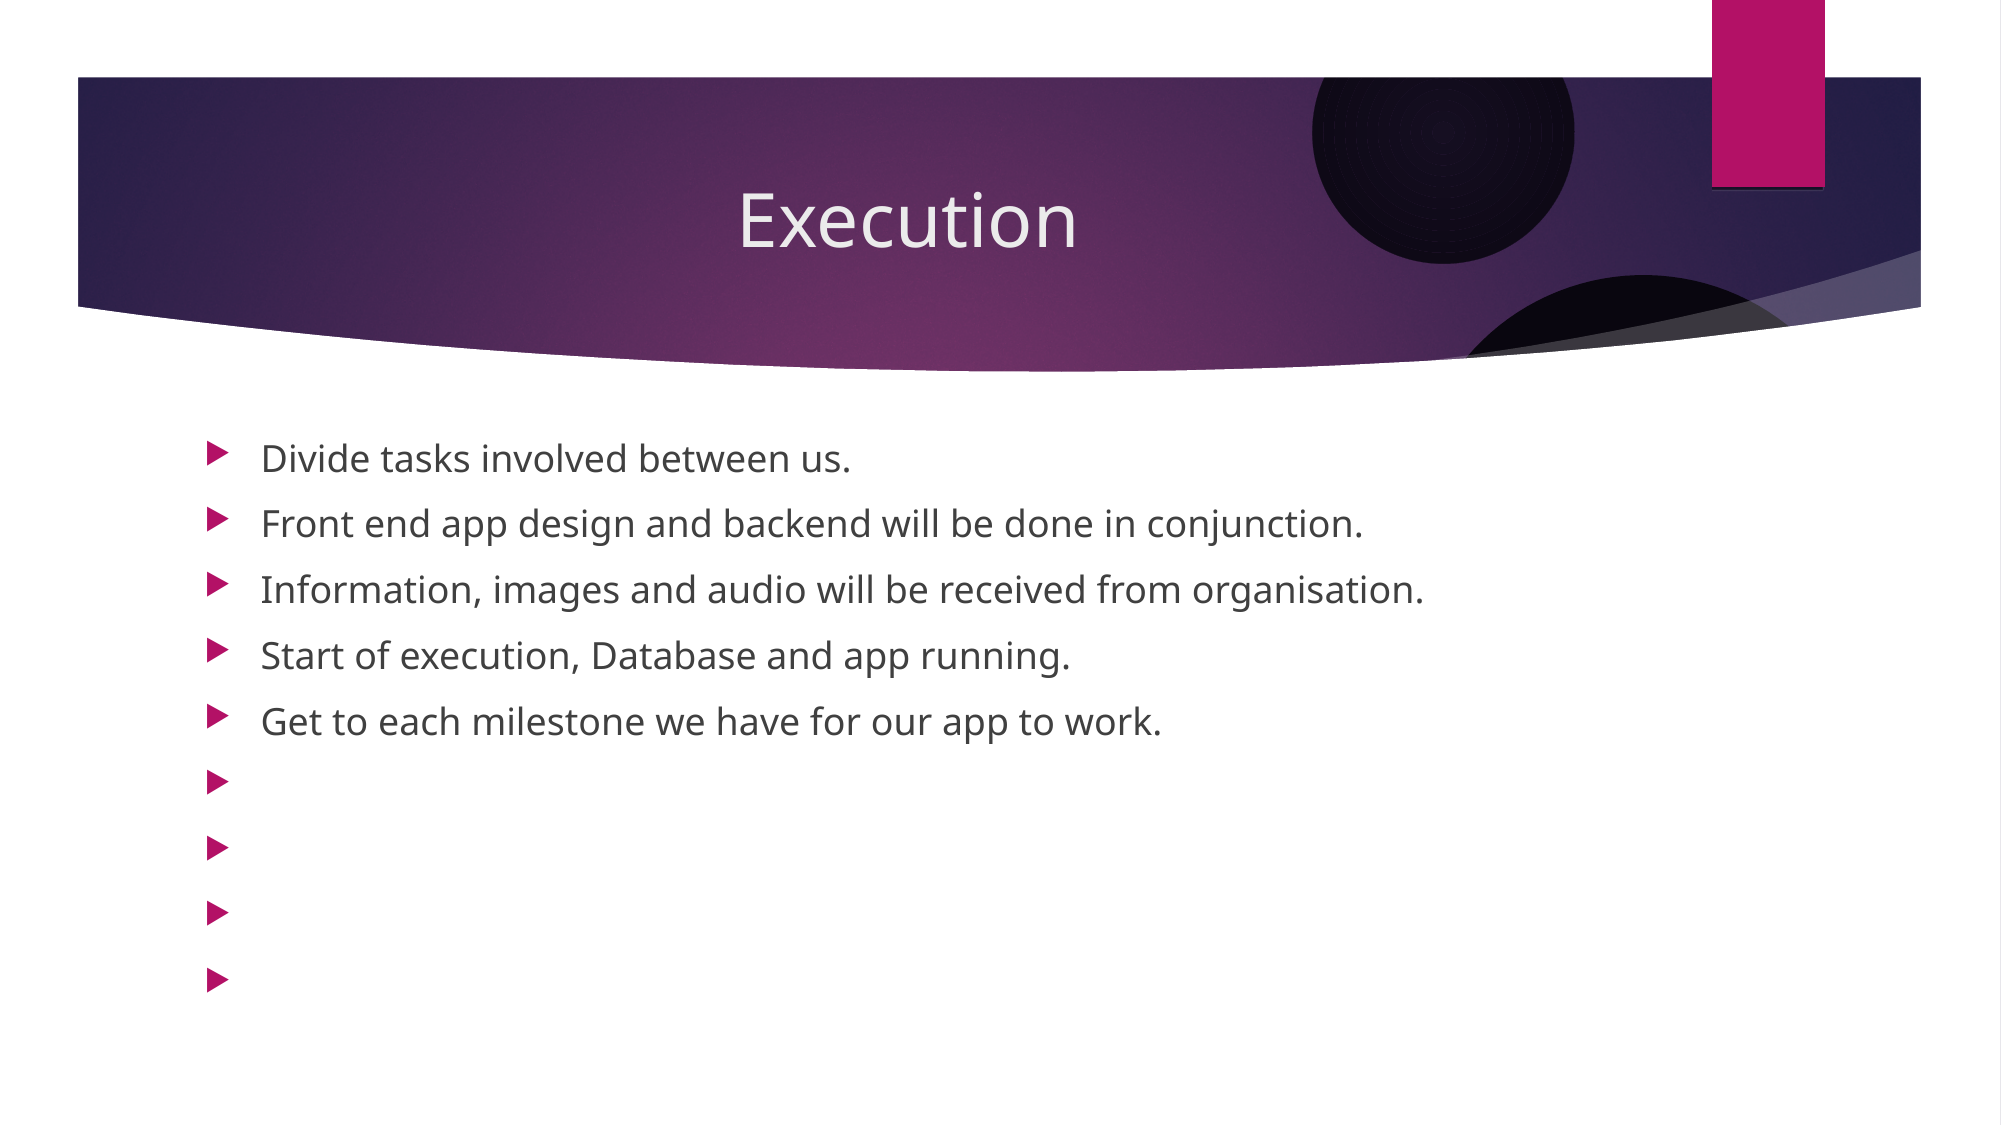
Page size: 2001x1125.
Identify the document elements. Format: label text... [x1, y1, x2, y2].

list Divide tasks involved between us. Front end app design and backend will be done in conjunction. Information, images and audio will be received from organisation. Start of execution, Database and app running. Get to each milestone we have for our app to work. [189, 427, 1638, 988]
title Execution [189, 159, 1627, 276]
